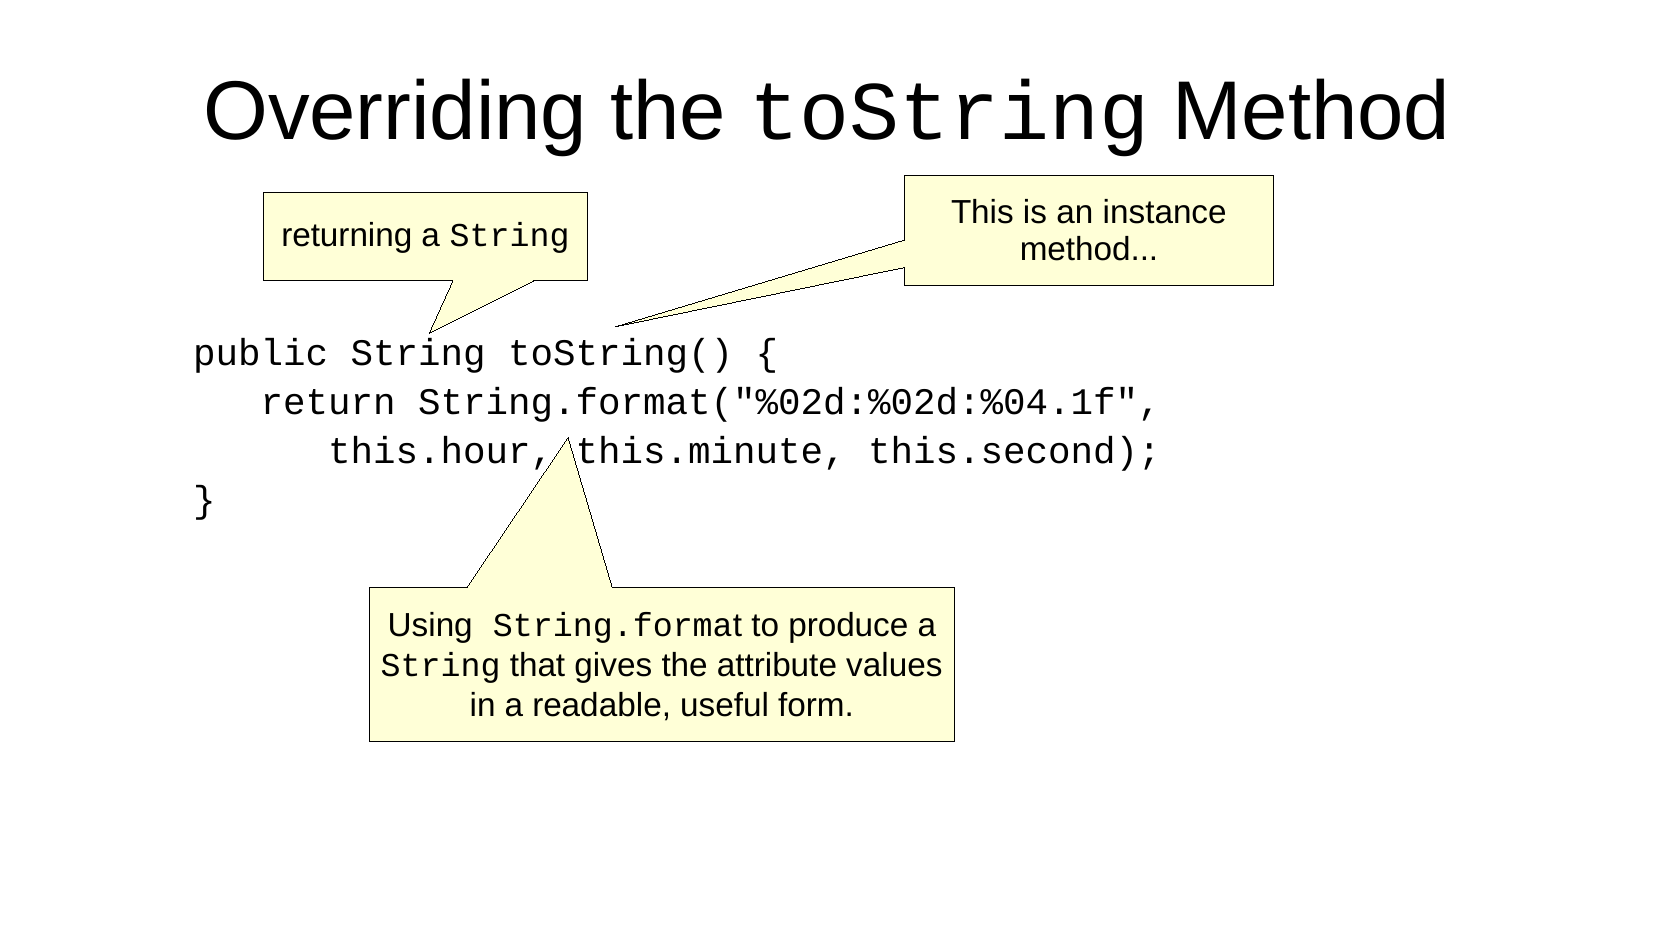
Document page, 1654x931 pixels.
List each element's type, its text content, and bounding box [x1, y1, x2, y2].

text_box Using String.format to produce a String that gives the attribute values in a readable, useful form. [369, 437, 955, 742]
text_box This is an instance method... [615, 175, 1274, 327]
title Overriding the toString Method [82, 37, 1571, 193]
text_box returning a String [263, 192, 588, 334]
text_box public String toString() { return String.format("%02d:%02d:%04.1f", this.hour, this.minute, this.second); } [178, 320, 1306, 531]
